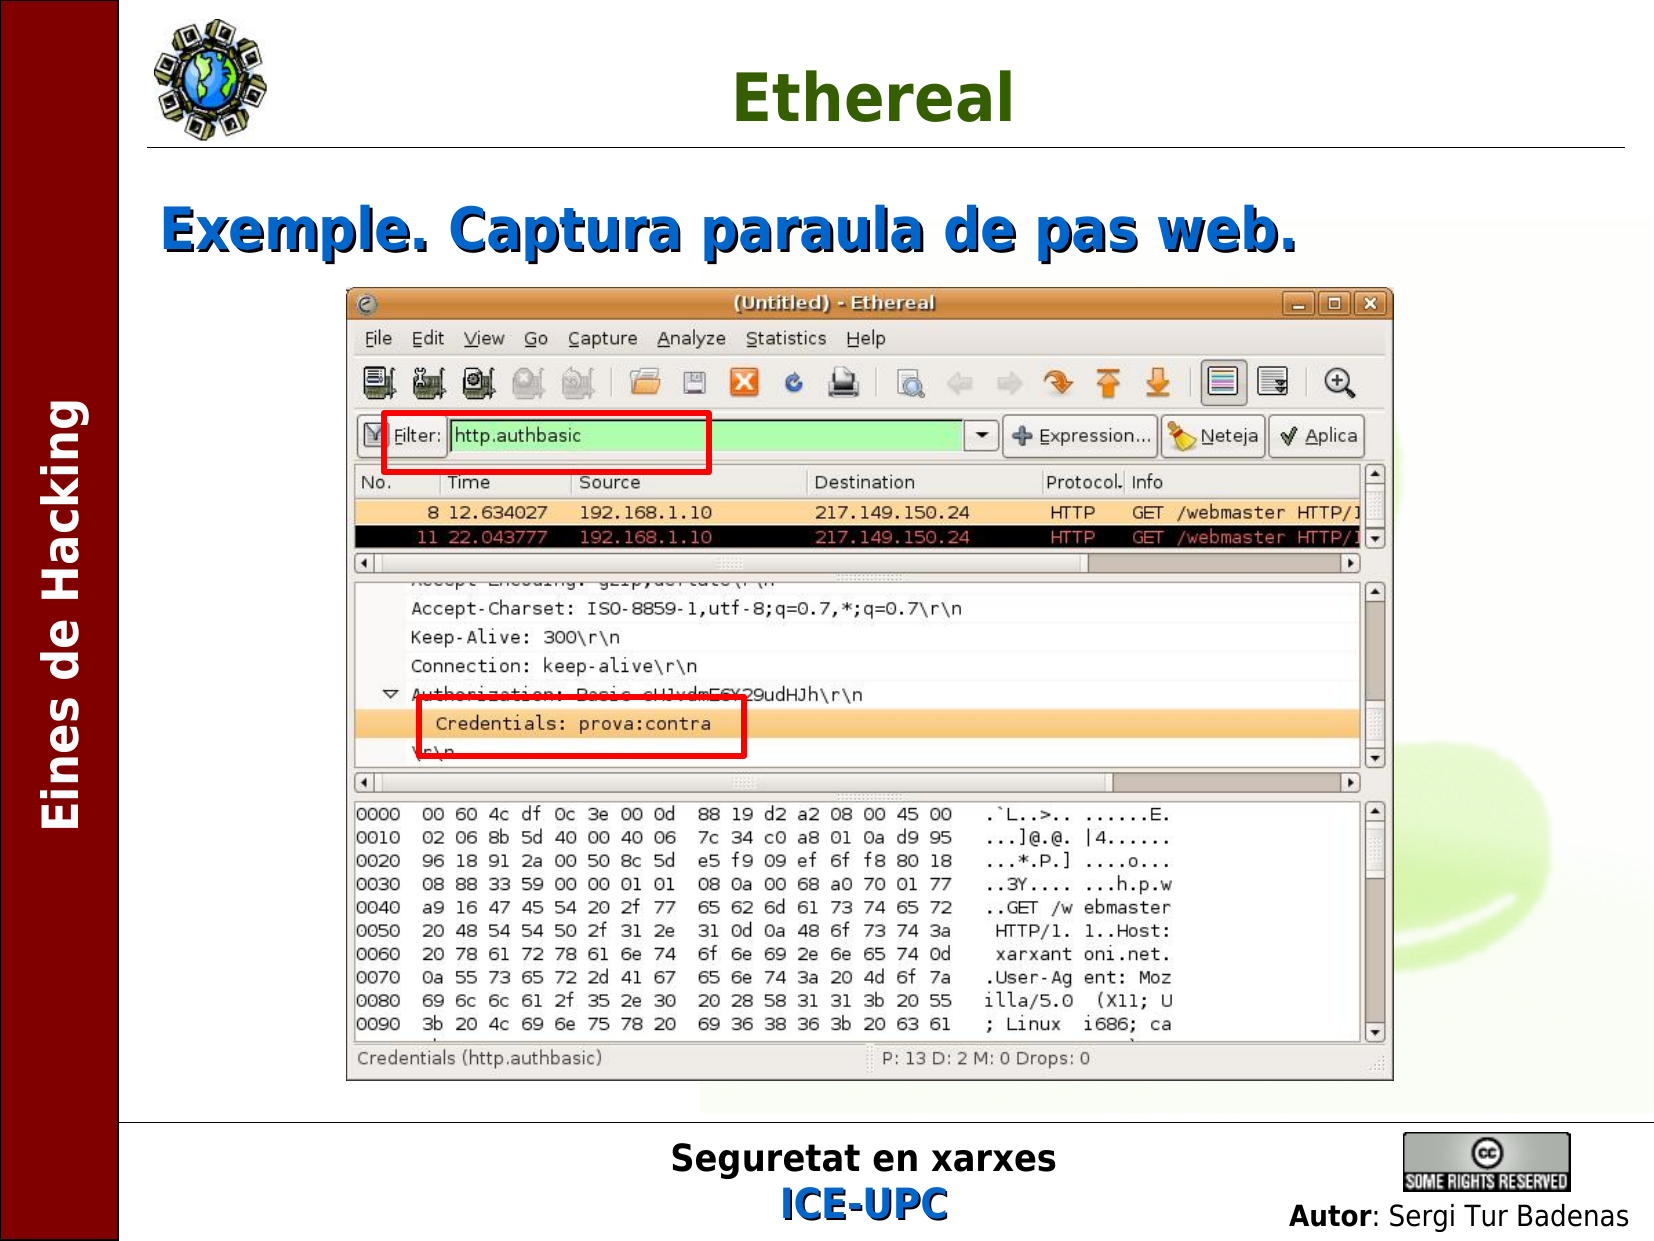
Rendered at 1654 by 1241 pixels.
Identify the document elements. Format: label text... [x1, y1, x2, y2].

list Exemple. Captura paraula de pas web. [141, 195, 1630, 1046]
picture [154, 19, 268, 49]
picture [1403, 1132, 1571, 1192]
title Ethereal [129, 49, 1619, 148]
picture [346, 217, 1654, 1113]
